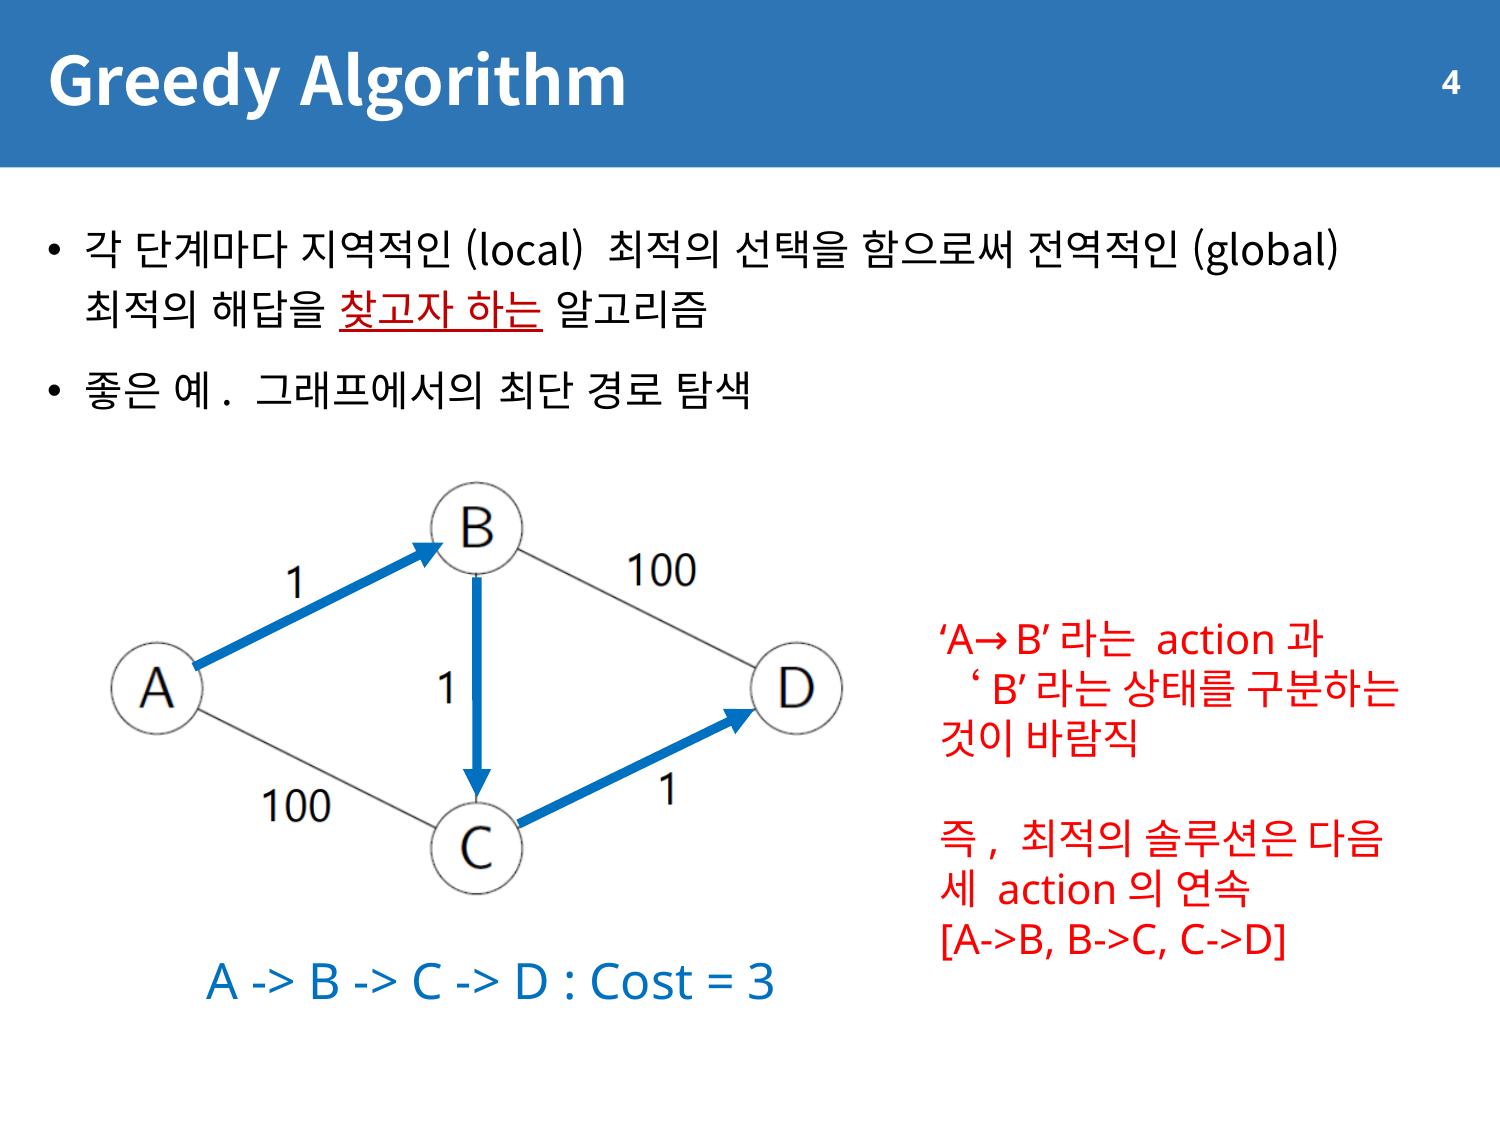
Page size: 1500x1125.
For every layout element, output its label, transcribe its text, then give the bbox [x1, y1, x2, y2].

text_box A -> B -> C -> D : Cost = 3 [191, 941, 792, 1017]
slide_number <number> [1273, 53, 1476, 114]
picture [95, 453, 861, 911]
list 각 단계마다 지역적인(local) 최적의 선택을 함으로써 전역적인(global) 최적의 해답을 찾고자 하는 알고리즘 좋은 예. 그래프에서의 최단 경로 탐색 [32, 206, 1476, 1100]
text_box ‘A→B’라는 action과 ‘B’라는 상태를 구분하는 것이 바람직 즉, 최적의 솔루션은 다음 세 action의 연속 [A->B, B->C, C->D] [924, 605, 1447, 970]
title Greedy Algorithm [32, 20, 1476, 148]
